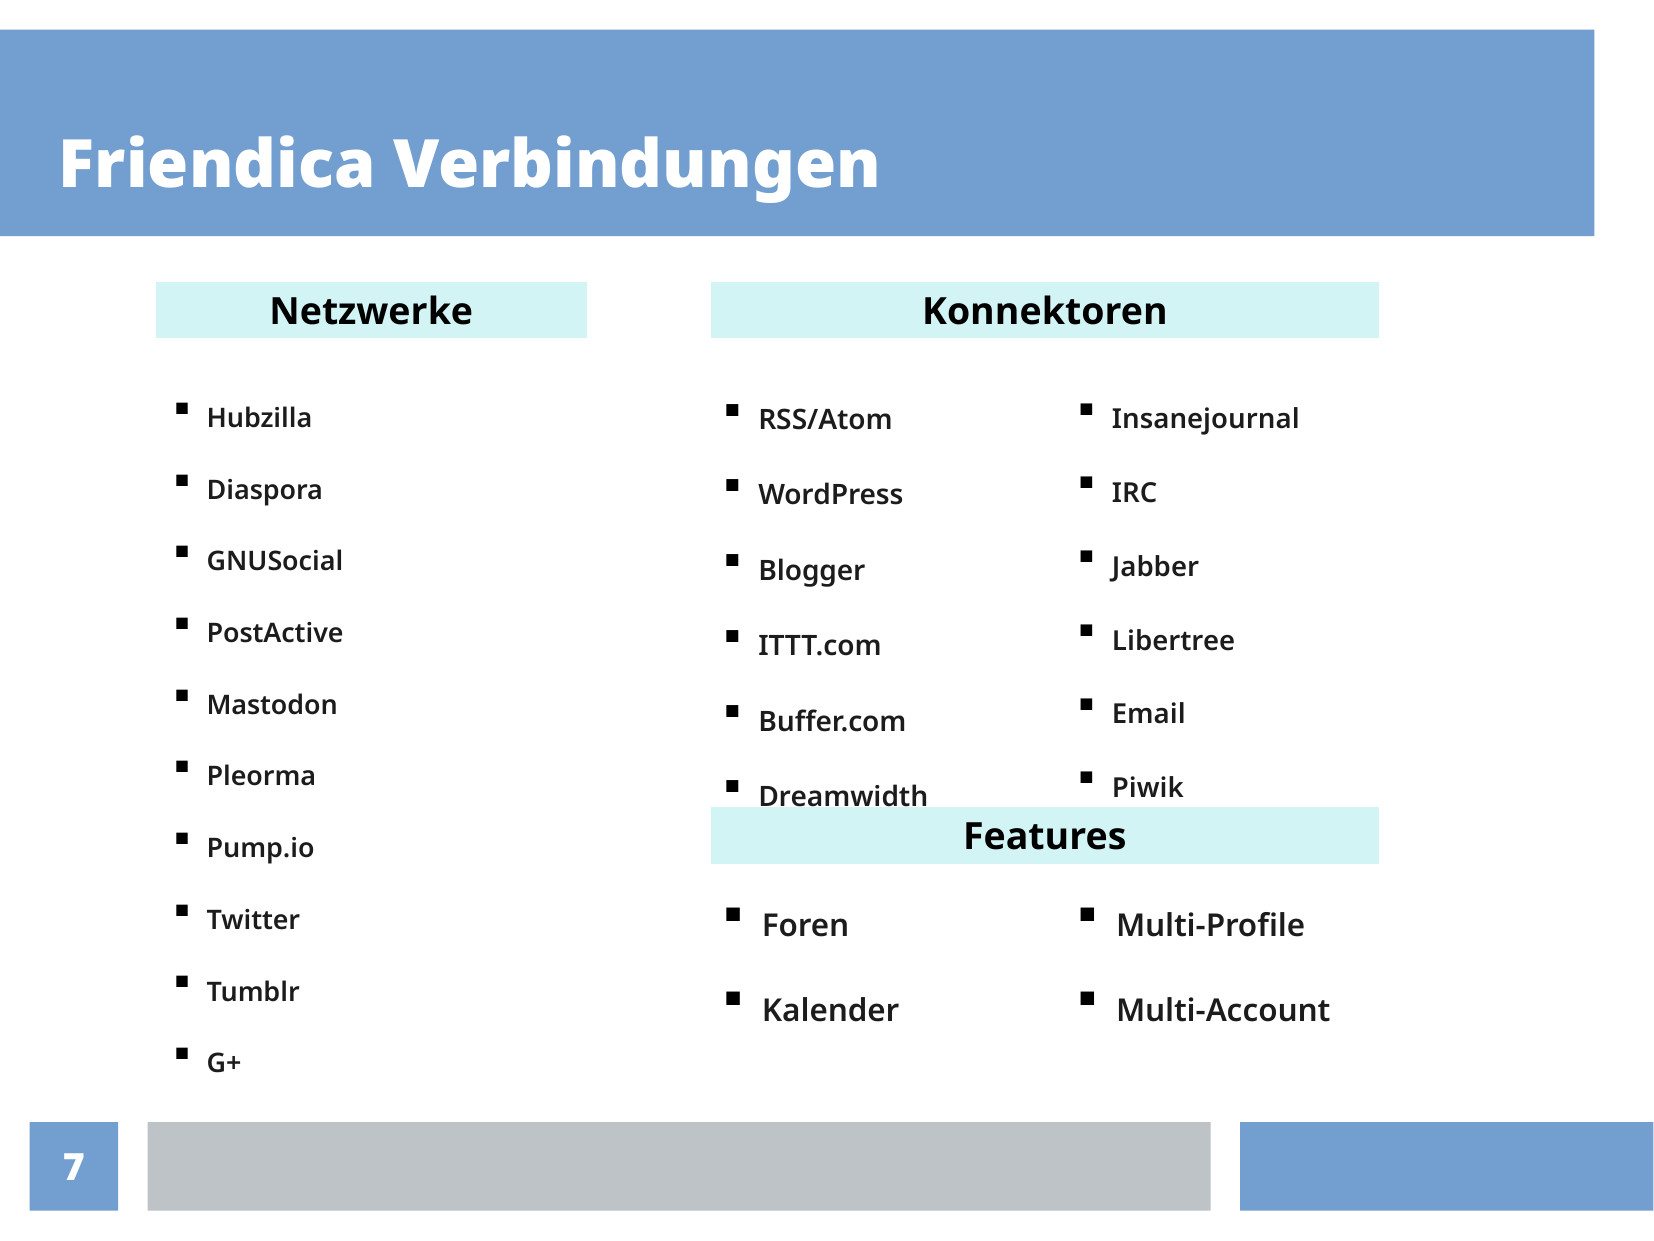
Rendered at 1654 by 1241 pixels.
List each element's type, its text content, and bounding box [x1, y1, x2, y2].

text_box Features [711, 807, 1379, 864]
list RSS/Atom WordPress Blogger ITTT.com Buffer.com Dreamwidth [726, 383, 1080, 807]
list Hubzilla Diaspora GNUSocial PostActive Mastodon Pleorma Pump.io Twitter Tumblr G+ [176, 383, 545, 1091]
title Friendica Verbindungen [59, 59, 1595, 207]
text_box Konnektoren [711, 282, 1379, 338]
list Insanejournal IRC Jabber Libertree Email Piwik [1080, 383, 1449, 808]
list Foren Kalender [726, 885, 1017, 1079]
text_box Netzwerke [156, 282, 587, 338]
list Multi-Profile Multi-Account [1080, 885, 1463, 1079]
